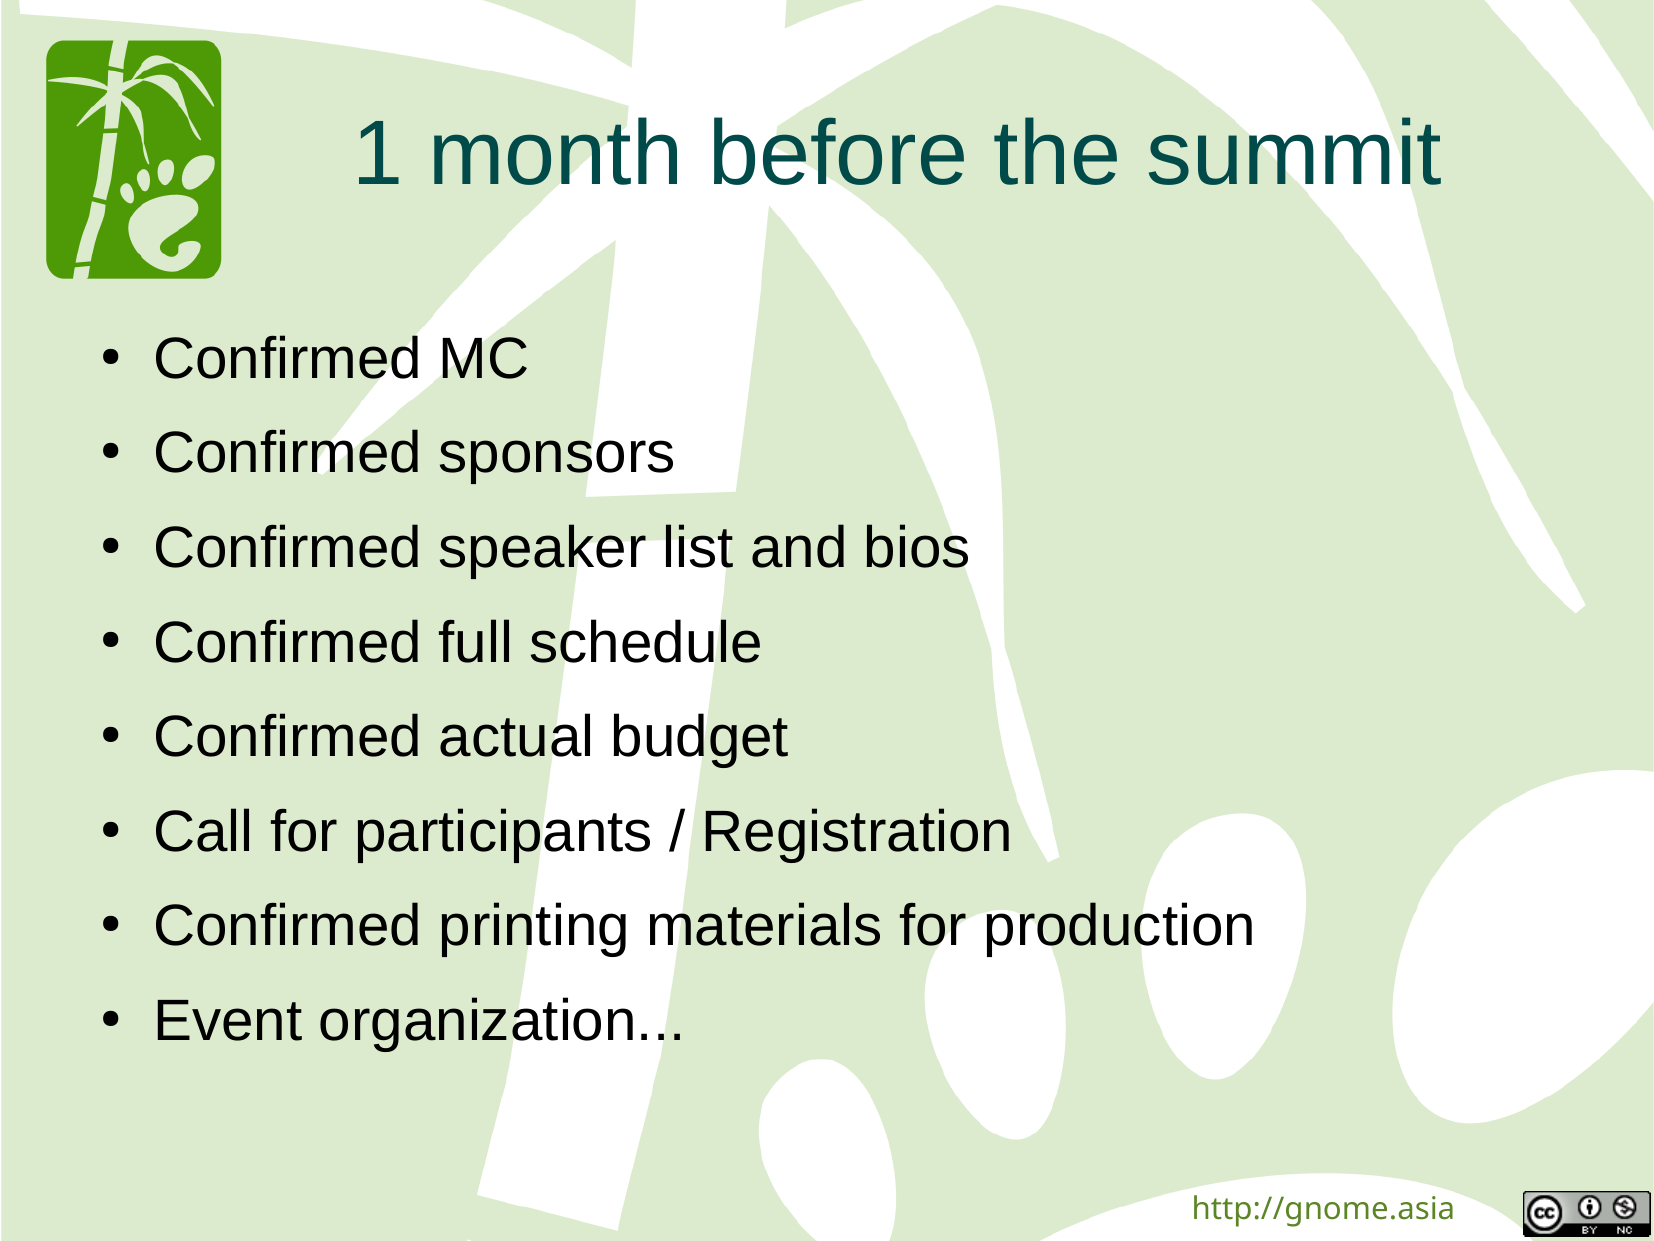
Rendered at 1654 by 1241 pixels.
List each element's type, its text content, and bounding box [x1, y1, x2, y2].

picture [0, 0, 1654, 1241]
title 1 month before the summit [225, 49, 1571, 257]
list Confirmed MC Confirmed sponsors Confirmed speaker list and bios Confirmed full schedule Confirmed actual budget Call for participants / Registration Confirmed printing materials for production Event organization... [82, 325, 1571, 1130]
